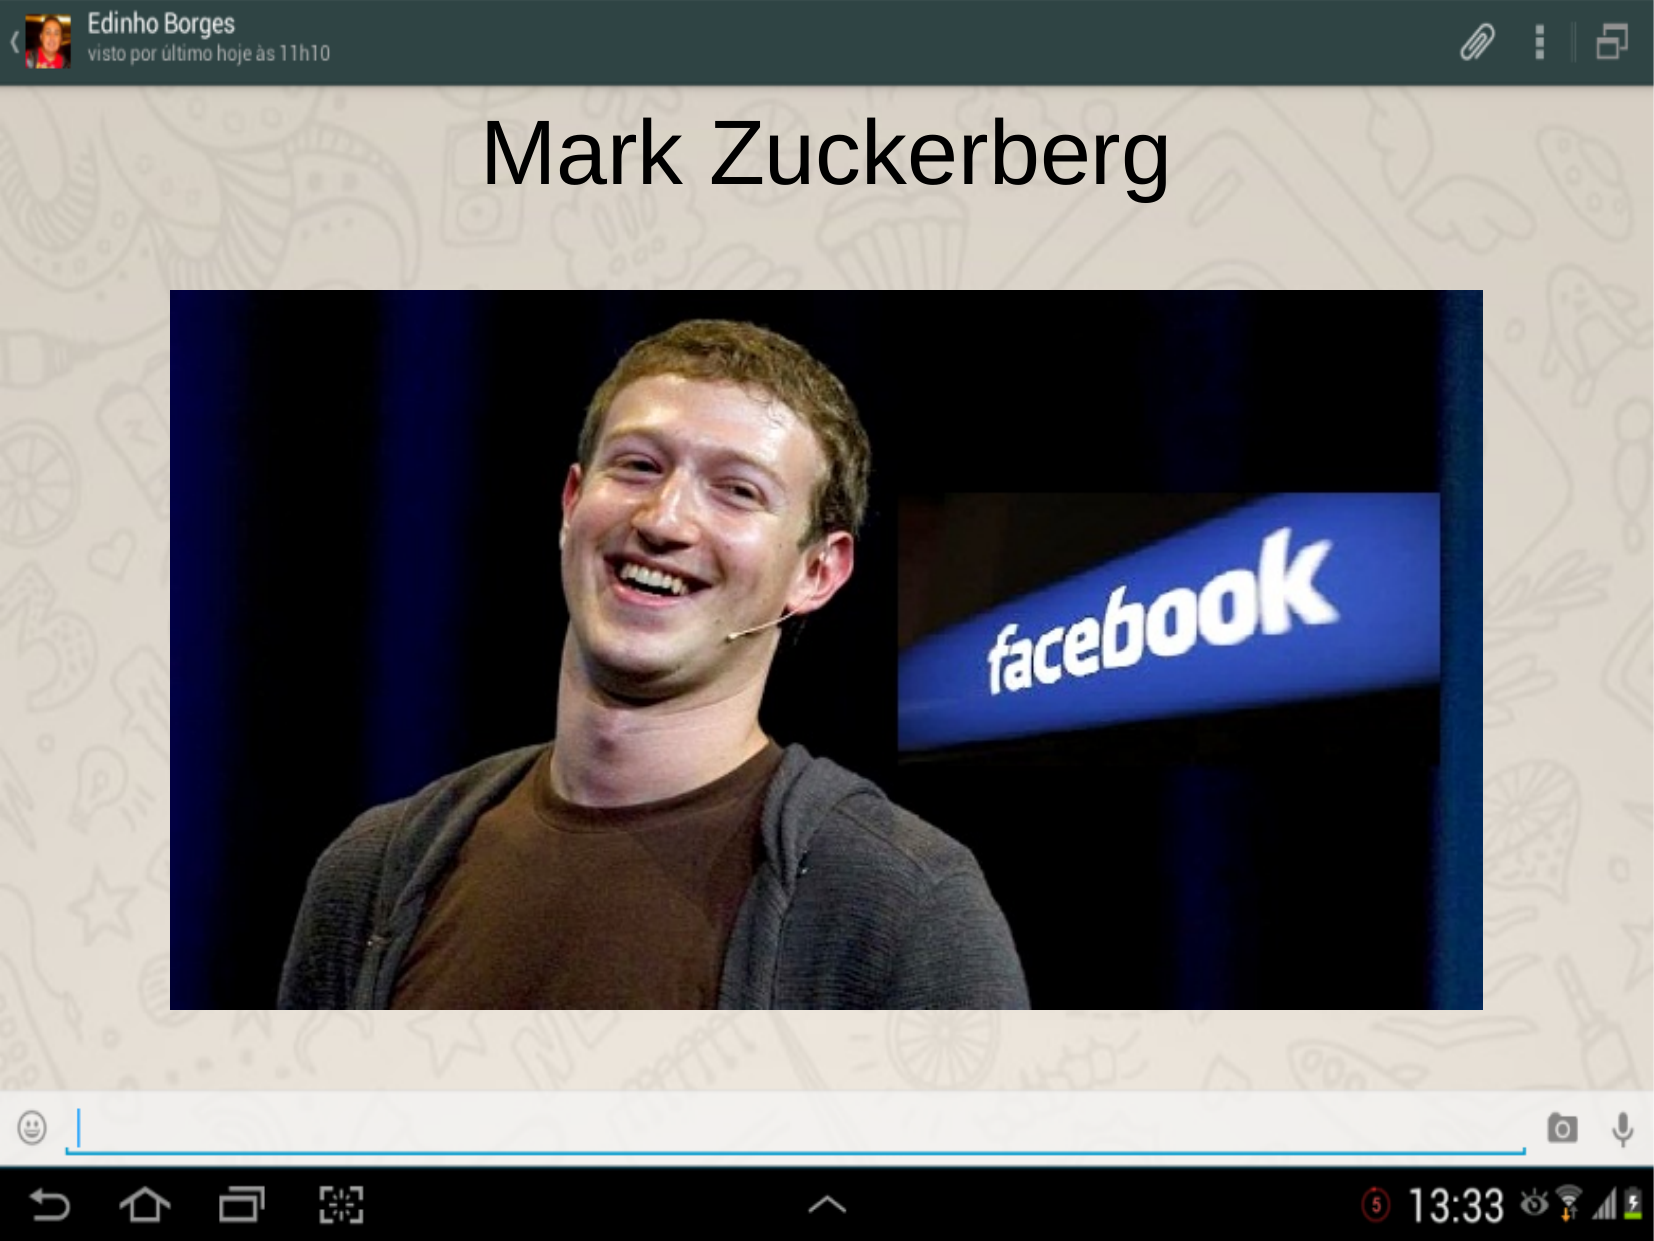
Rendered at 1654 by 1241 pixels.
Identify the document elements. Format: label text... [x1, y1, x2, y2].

title Mark Zuckerberg [82, 49, 1571, 257]
picture [0, 0, 1654, 1241]
